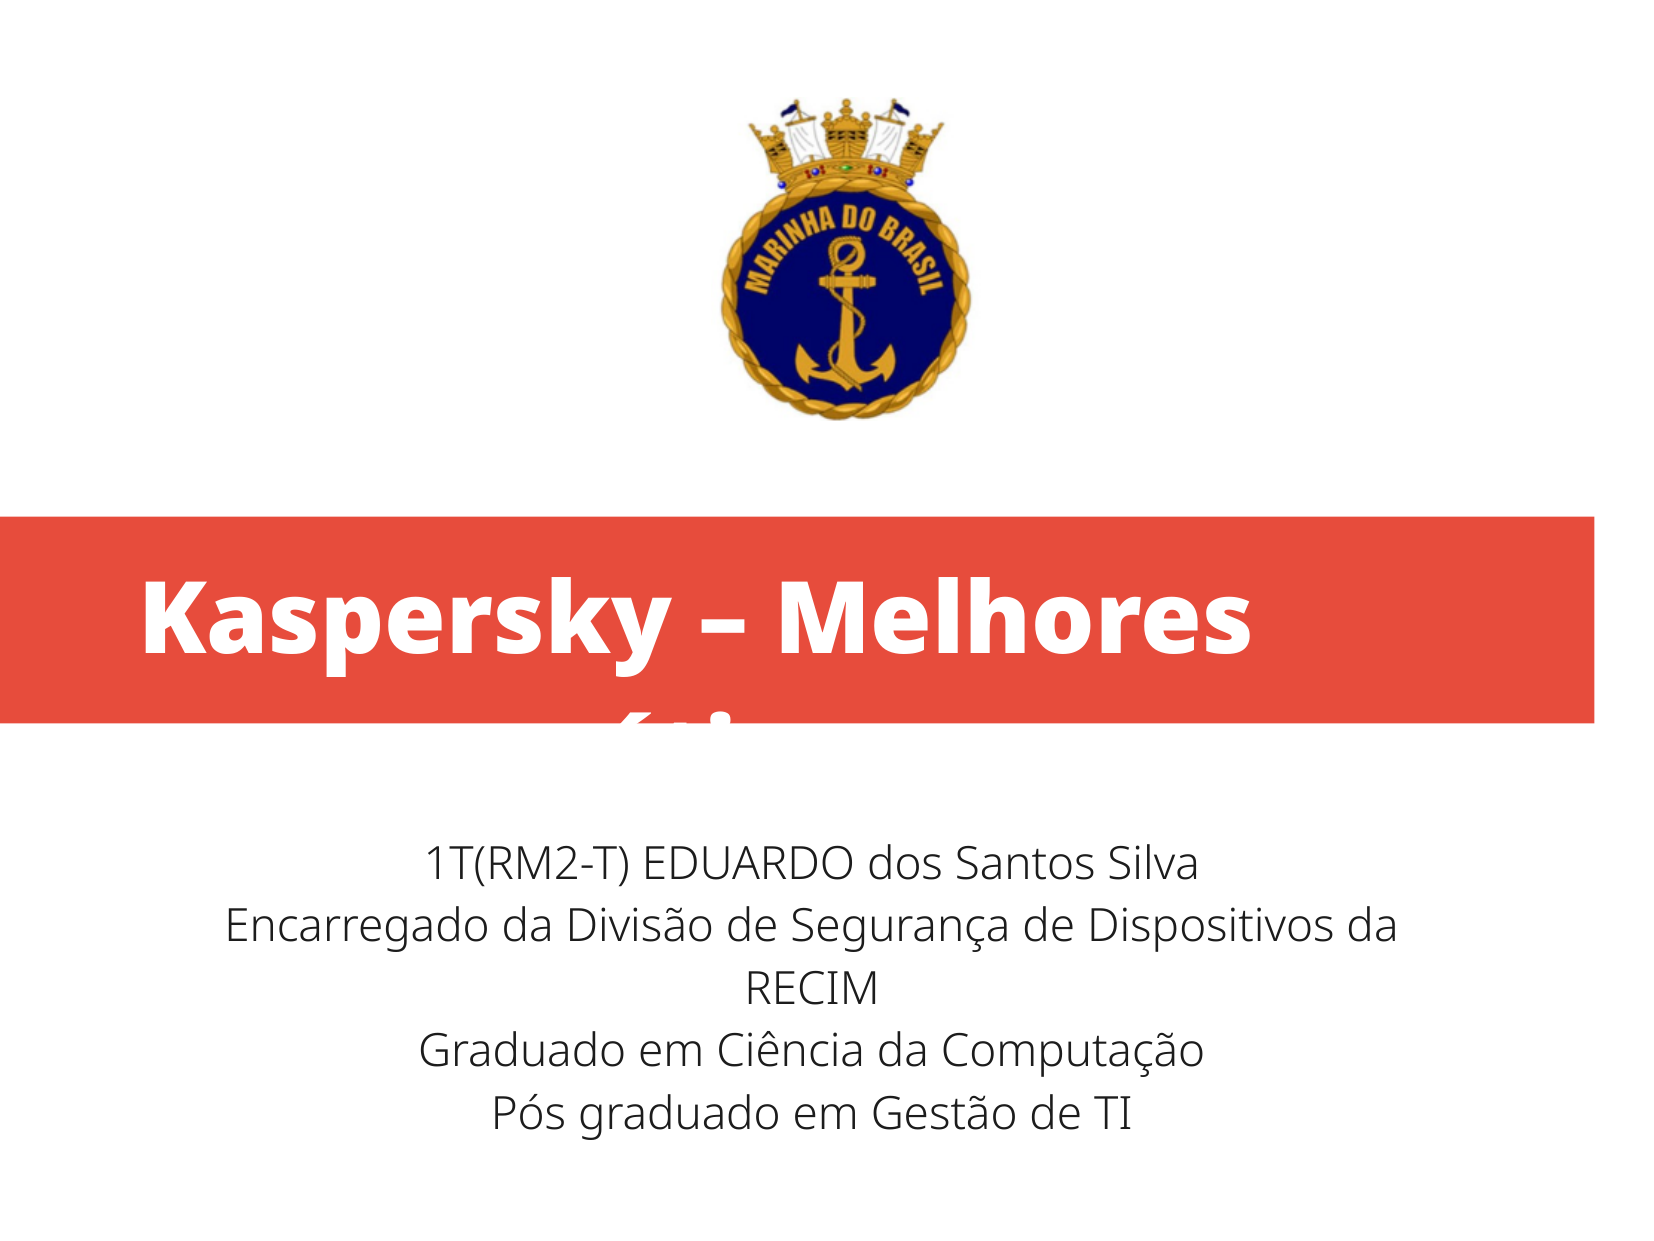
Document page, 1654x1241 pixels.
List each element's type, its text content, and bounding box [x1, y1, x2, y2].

title Kaspersky – Melhores práticas [138, 546, 1526, 694]
subtitle 1T(RM2-T) EDUARDO dos Santos Silva Encarregado da Divisão de Segurança de Dispositivos da RECIM Graduado em Ciência da Computação Pós graduado em Gestão de TI [224, 767, 1405, 1182]
picture [710, 96, 981, 421]
